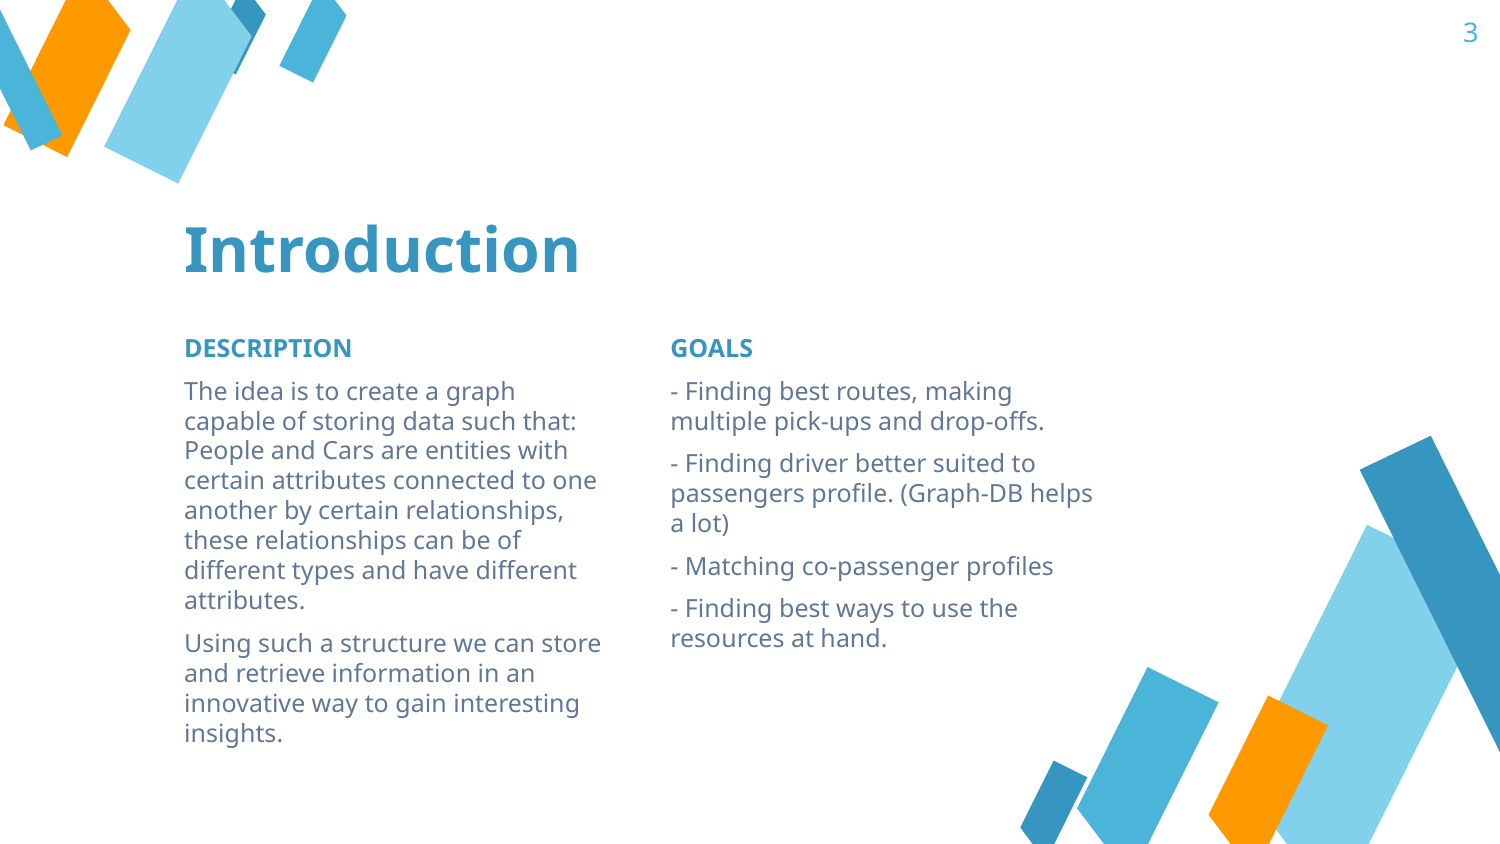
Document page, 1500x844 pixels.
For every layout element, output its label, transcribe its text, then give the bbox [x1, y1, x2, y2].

list GOALS - Finding best routes, making multiple pick-ups and drop-offs. - Finding driver better suited to passengers profile. (Graph-DB helps a lot) - Matching co-passenger profiles - Finding best ways to use the resources at hand. [655, 317, 1115, 652]
list DESCRIPTION The idea is to create a graph capable of storing data such that: People and Cars are entities with certain attributes connected to one another by certain relationships, these relationships can be of different types and have different attributes. Using such a structure we can store and retrieve information in an innovative way to gain interesting insights. [169, 317, 628, 652]
slide_number <number> [1403, 0, 1494, 65]
title Introduction [169, 188, 1115, 301]
